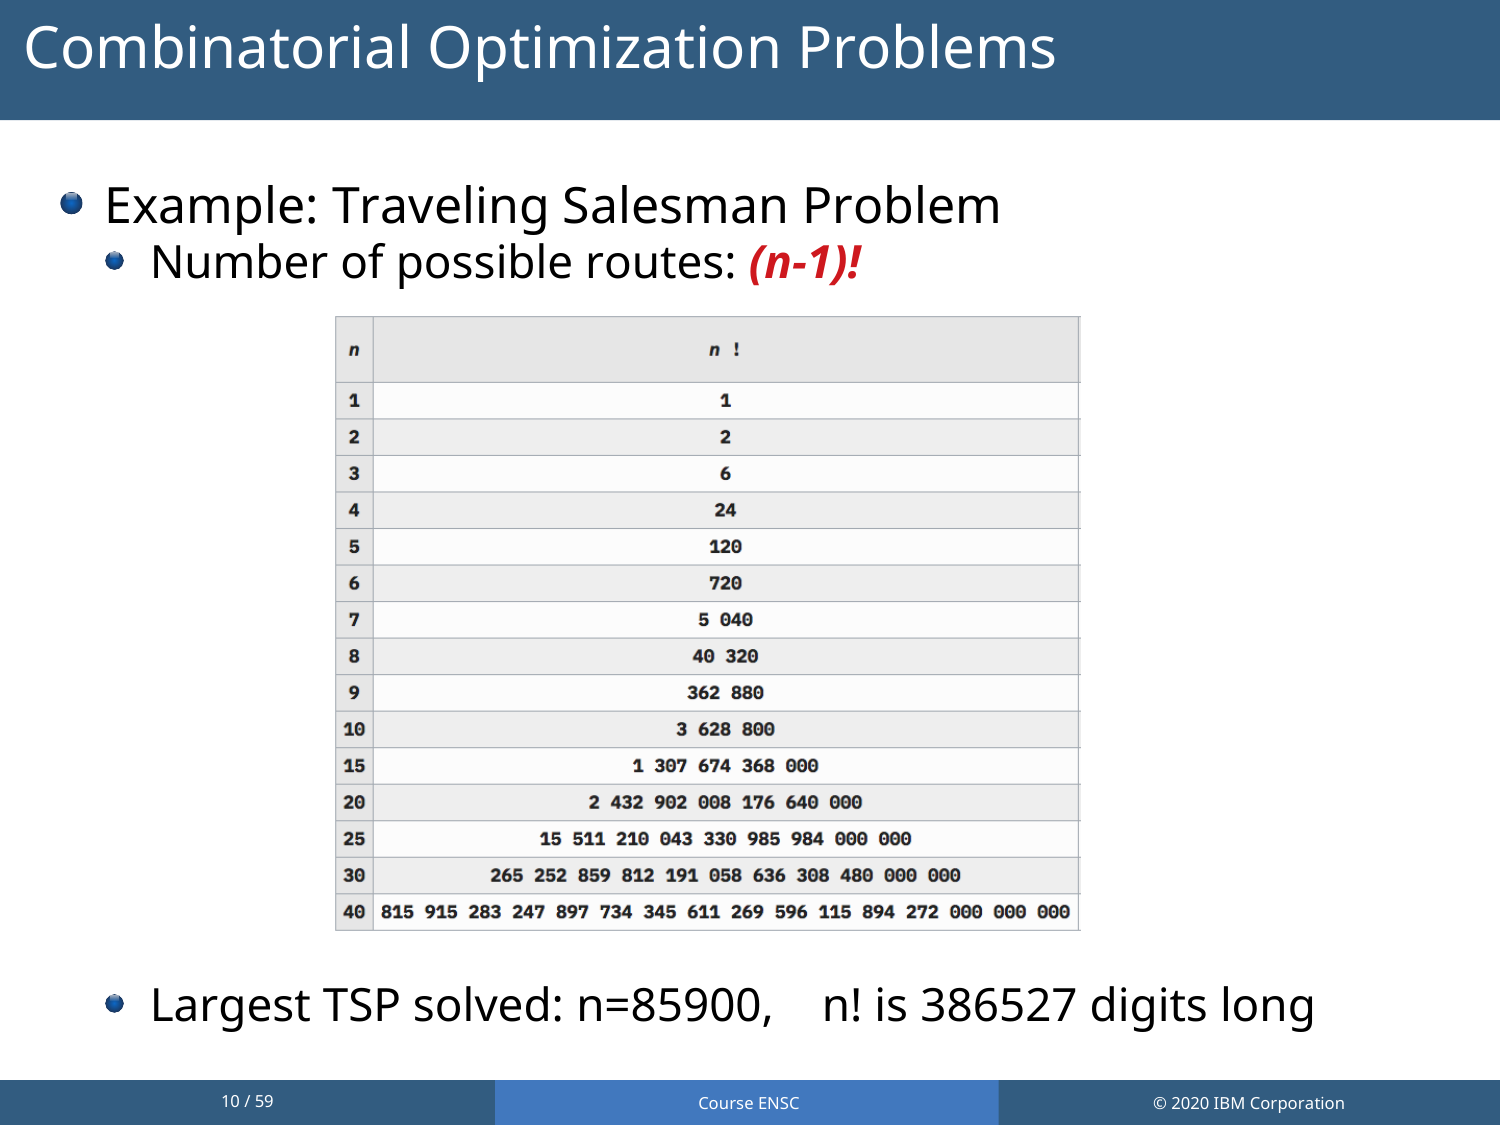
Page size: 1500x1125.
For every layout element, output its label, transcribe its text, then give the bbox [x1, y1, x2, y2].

list Example: Traveling Salesman Problem Number of possible routes: (n-1)! Largest TSP solved: n=85900, n! is 386527 digits long [45, 165, 1441, 1039]
picture [330, 313, 1081, 934]
title Combinatorial Optimization Problems [0, 0, 1500, 121]
